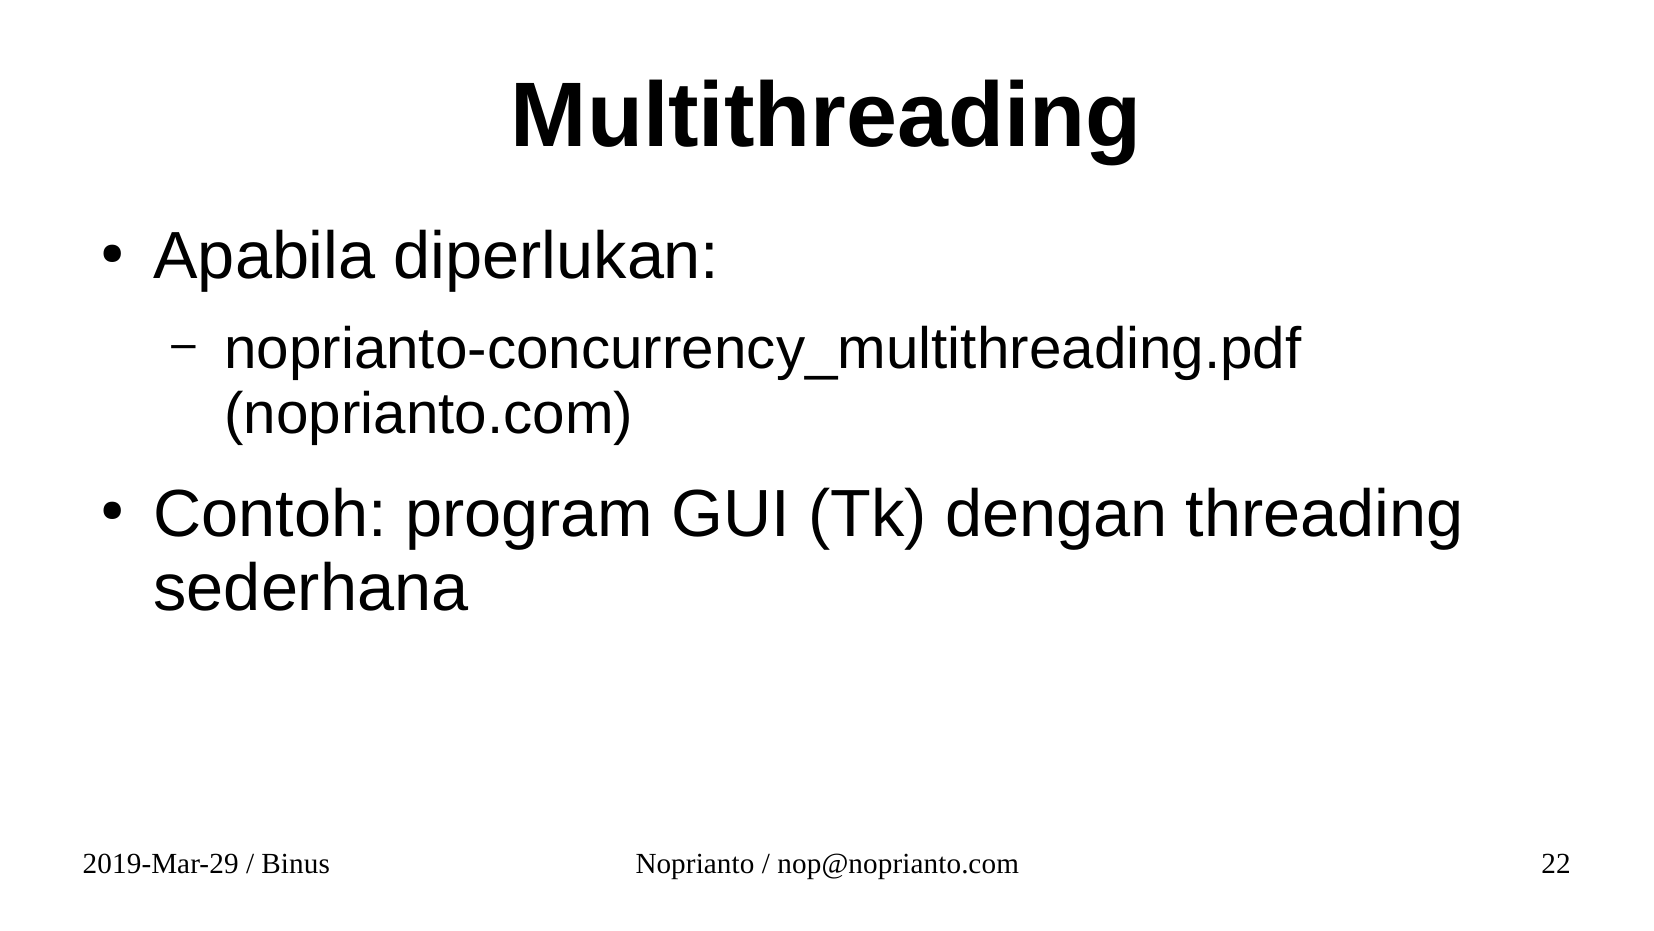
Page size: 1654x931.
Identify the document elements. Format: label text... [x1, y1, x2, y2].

title Multithreading [82, 37, 1571, 193]
list Apabila diperlukan: noprianto-concurrency_multithreading.pdf (noprianto.com) Contoh: program GUI (Tk) dengan threading sederhana [82, 217, 1571, 758]
